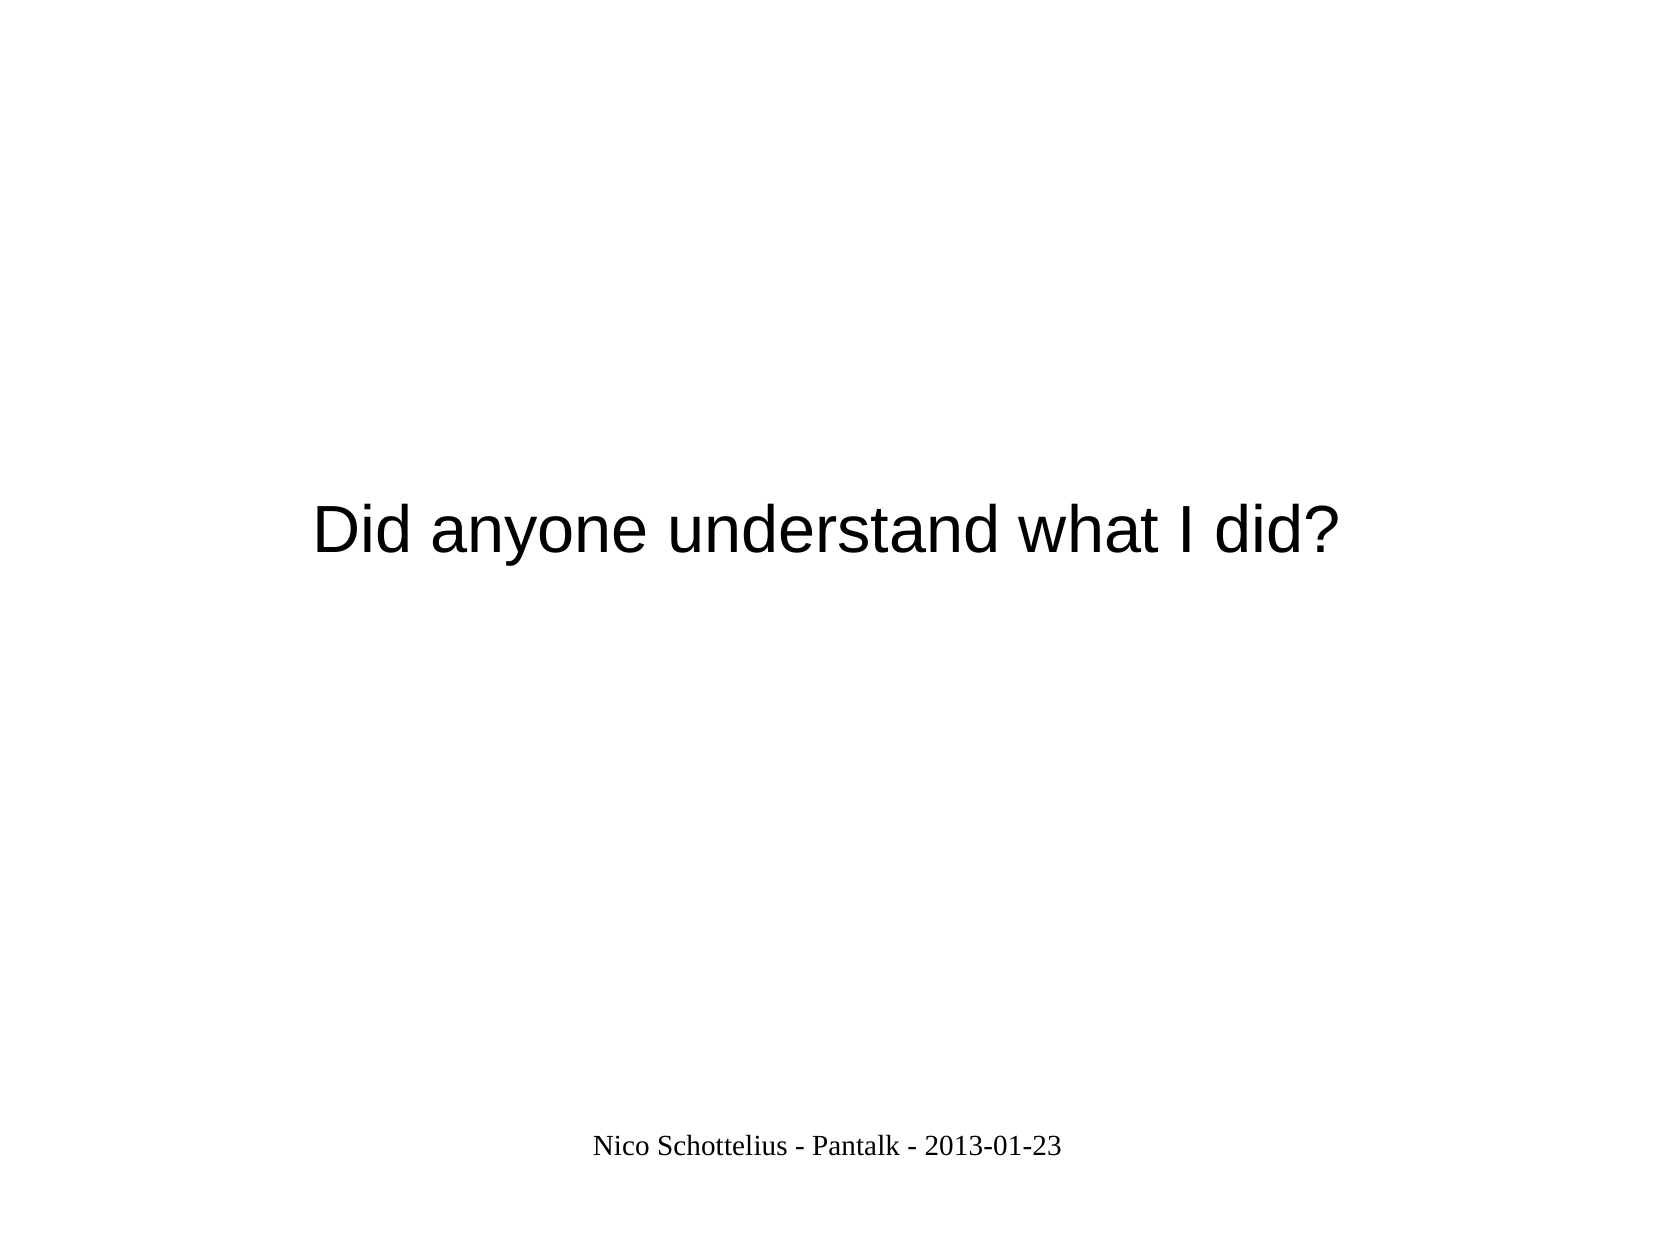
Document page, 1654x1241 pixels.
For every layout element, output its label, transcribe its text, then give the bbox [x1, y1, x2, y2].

subtitle Did anyone understand what I did? [82, 49, 1571, 1010]
